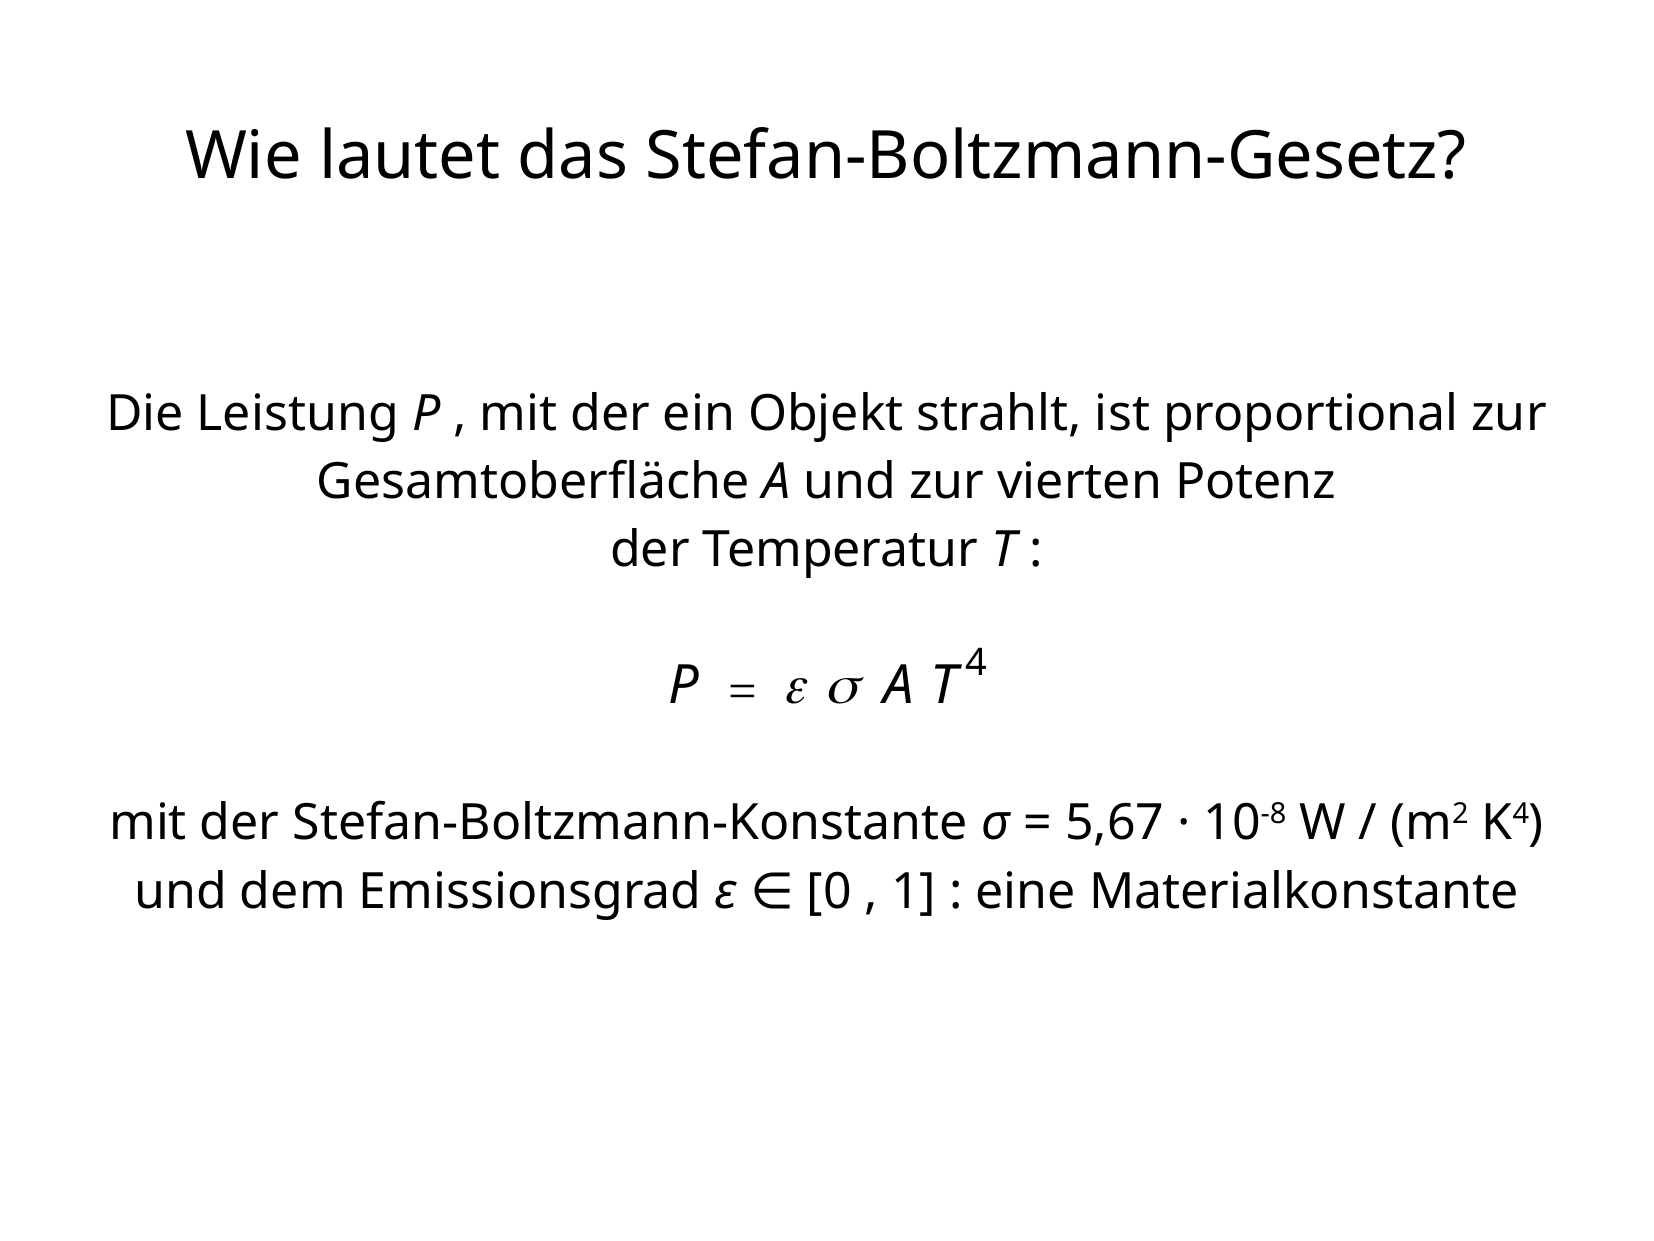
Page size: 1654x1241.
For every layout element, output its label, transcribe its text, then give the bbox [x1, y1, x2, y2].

chart [662, 639, 992, 719]
subtitle Die Leistung P , mit der ein Objekt strahlt, ist proportional zur Gesamtoberfläche A und zur vierten Potenz der Temperatur T : mit der Stefan-Boltzmann-Konstante σ = 5,67 · 10-8 W / (m2 K4) und dem Emissionsgrad ε ∈ [0 , 1] : eine Materialkonstante [82, 290, 1571, 1010]
title Wie lautet das Stefan-Boltzmann-Gesetz? [82, 49, 1571, 257]
